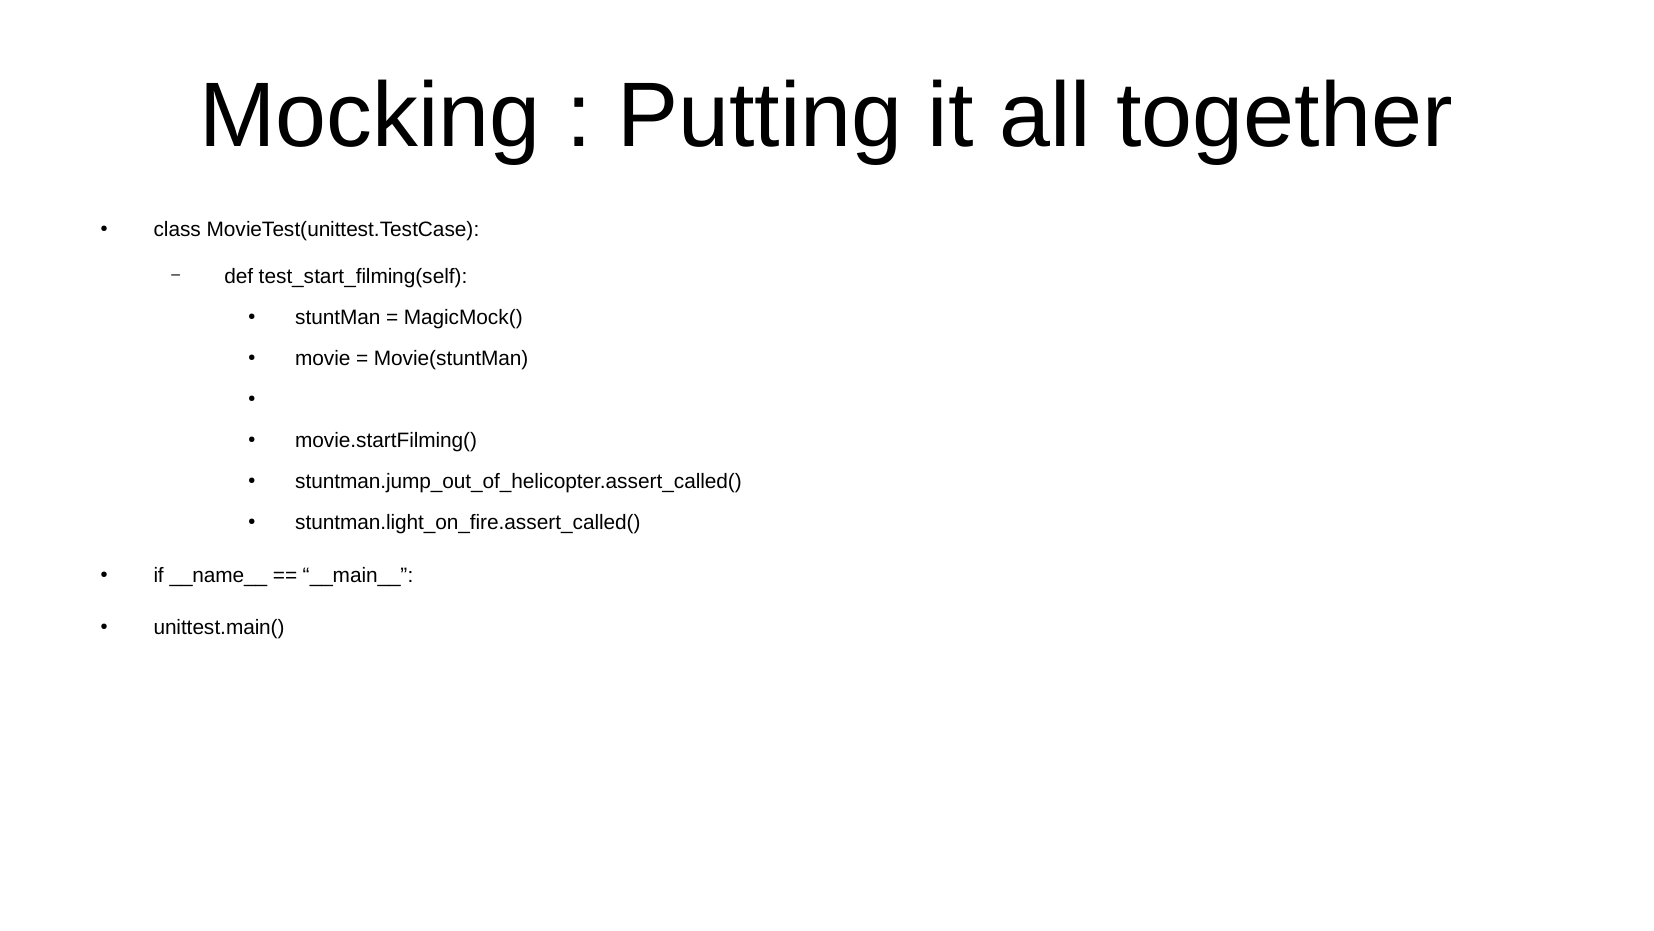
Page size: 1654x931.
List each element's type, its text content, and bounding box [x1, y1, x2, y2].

title Mocking : Putting it all together [82, 37, 1571, 193]
list class MovieTest(unittest.TestCase): def test_start_filming(self): stuntMan = MagicMock() movie = Movie(stuntMan) movie.startFilming() stuntman.jump_out_of_helicopter.assert_called() stuntman.light_on_fire.assert_called() if __name__ == “__main__”: unittest.main() [82, 217, 1571, 758]
